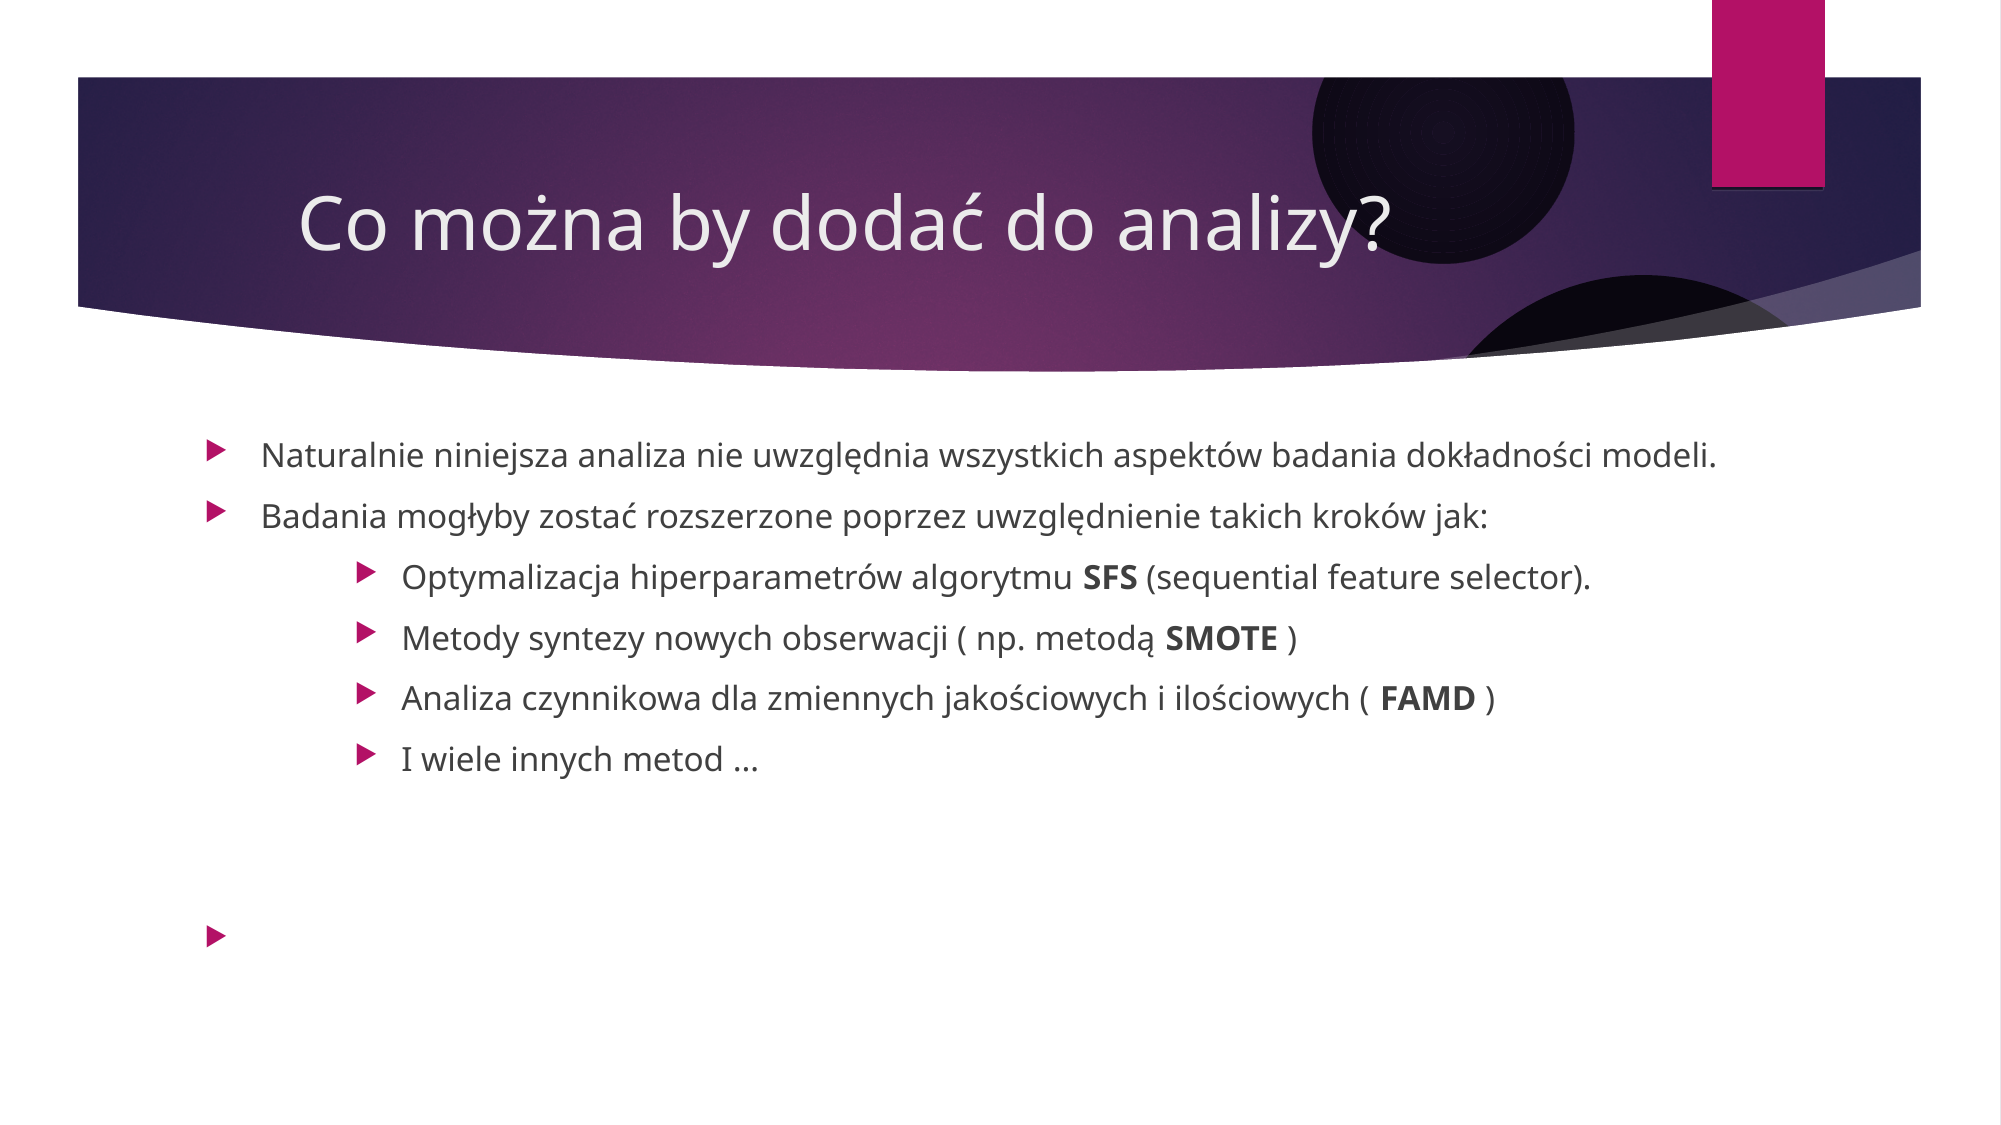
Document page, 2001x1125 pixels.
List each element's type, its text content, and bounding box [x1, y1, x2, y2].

list Naturalnie niniejsza analiza nie uwzględnia wszystkich aspektów badania dokładności modeli. Badania mogłyby zostać rozszerzone poprzez uwzględnienie takich kroków jak: Optymalizacja hiperparametrów algorytmu SFS (sequential feature selector). Metody syntezy nowych obserwacji ( np. metodą SMOTE ) Analiza czynnikowa dla zmiennych jakościowych i ilościowych ( FAMD ) I wiele innych metod … [189, 427, 1776, 901]
title Co można by dodać do analizy? [282, 162, 1545, 279]
